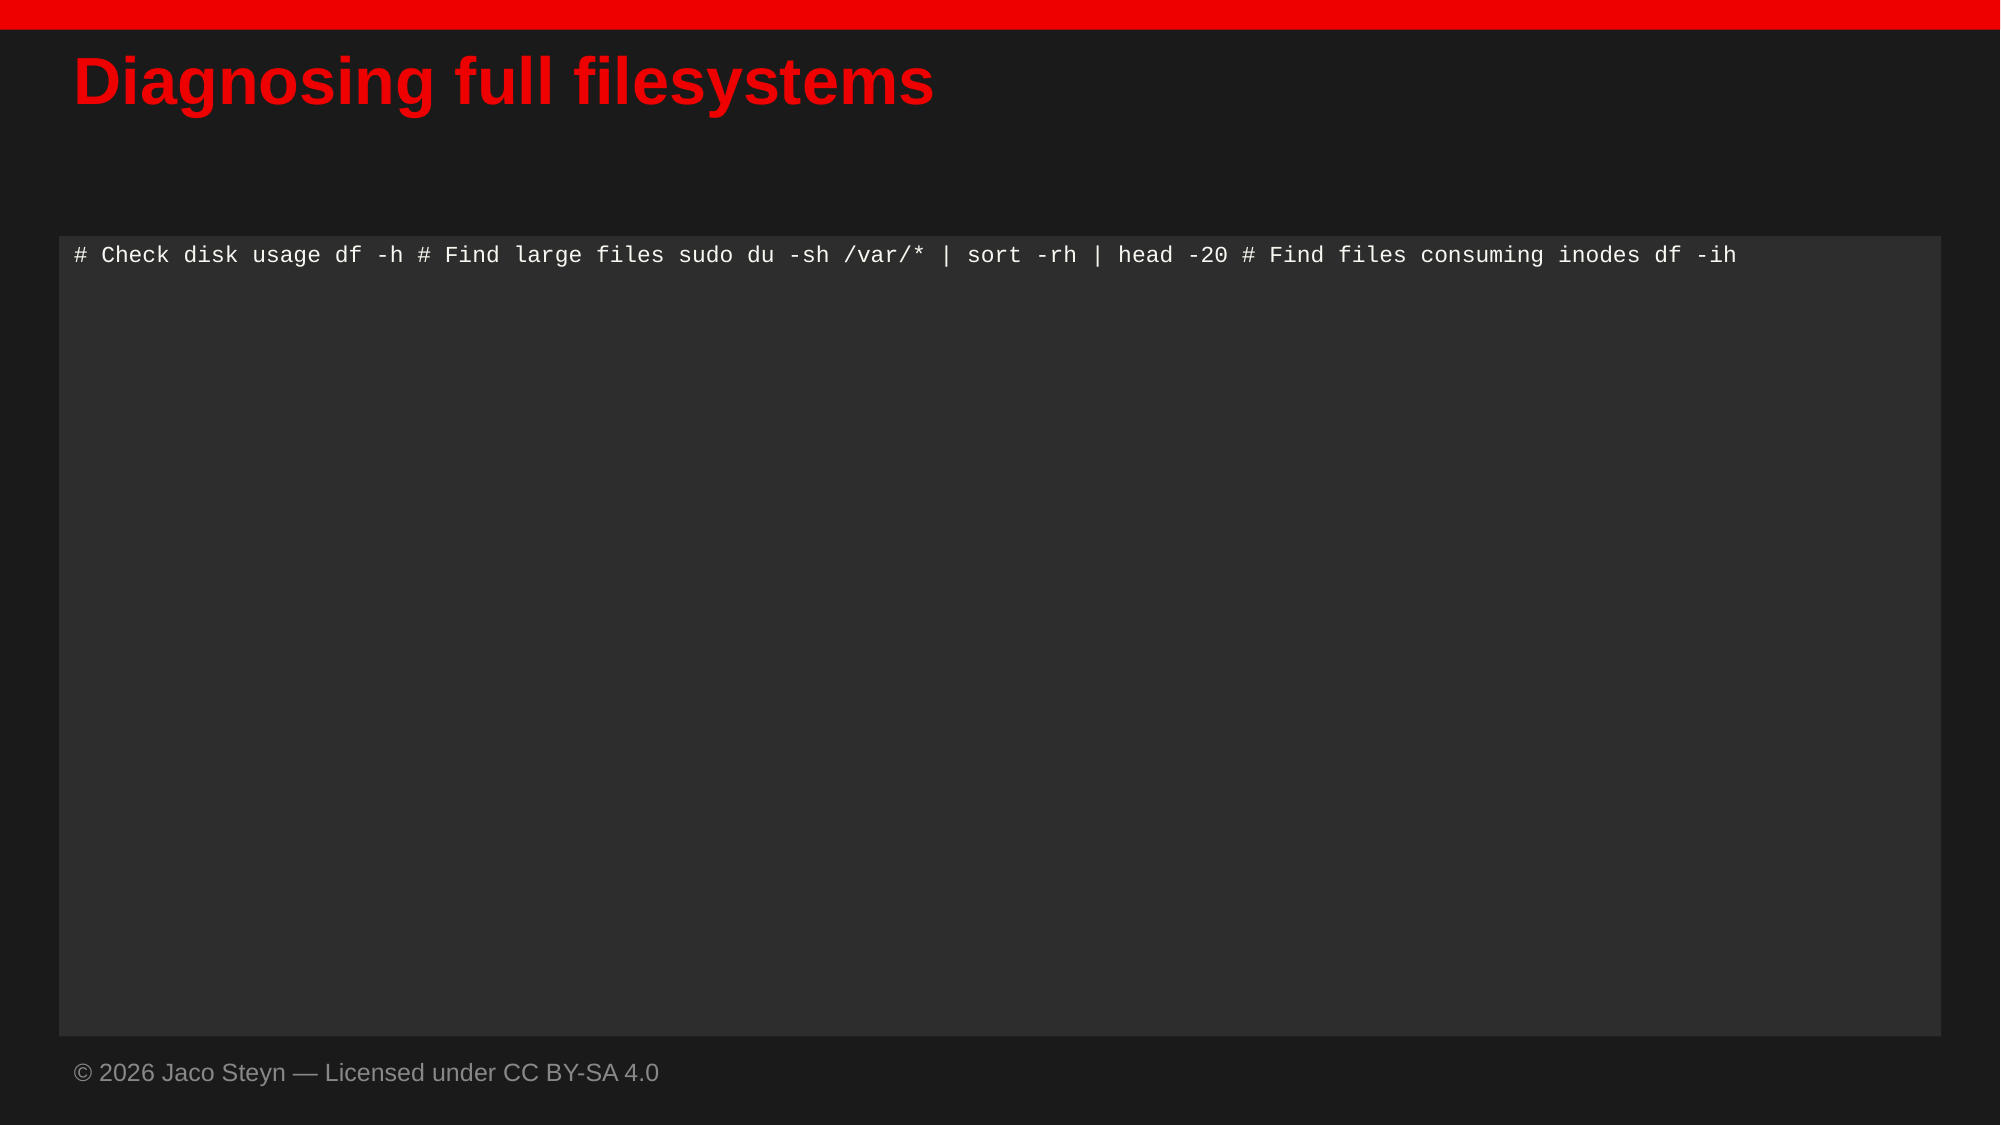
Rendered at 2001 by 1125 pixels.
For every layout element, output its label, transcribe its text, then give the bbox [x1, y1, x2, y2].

text_box © 2026 Jaco Steyn — Licensed under CC BY-SA 4.0 [59, 1051, 1942, 1093]
text_box Diagnosing full filesystems [59, 36, 1942, 208]
text_box # Check disk usage df -h # Find large files sudo du -sh /var/* | sort -rh | head -20 # Find files consuming inodes df -ih [59, 236, 1942, 1037]
text_box [0, 0, 2001, 30]
